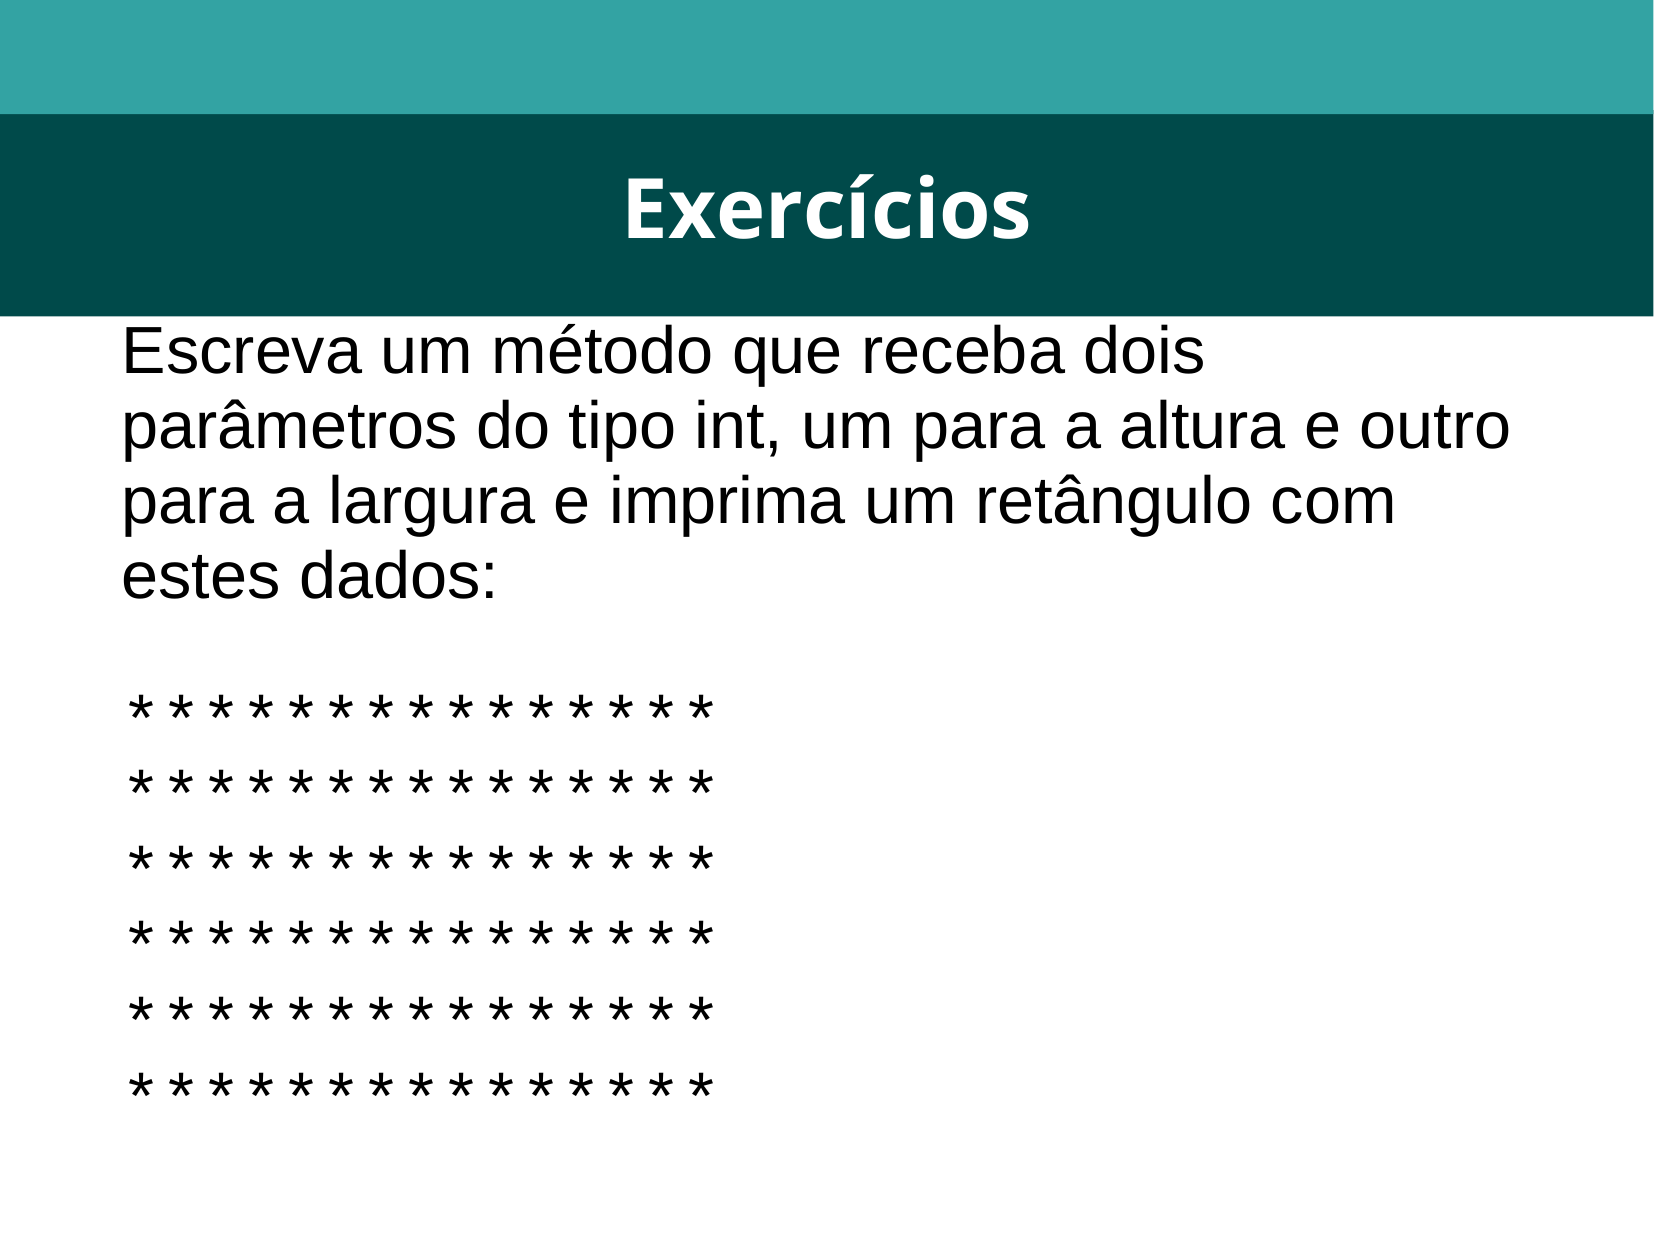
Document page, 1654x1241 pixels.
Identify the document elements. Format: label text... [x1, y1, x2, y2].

title Exercícios [121, 102, 1534, 311]
text_box Escreva um método que receba dois parâmetros do tipo int, um para a altura e outro para a largura e imprima um retângulo com estes dados: *************** *************** *************** *************** *************** *************** [121, 313, 1534, 1217]
